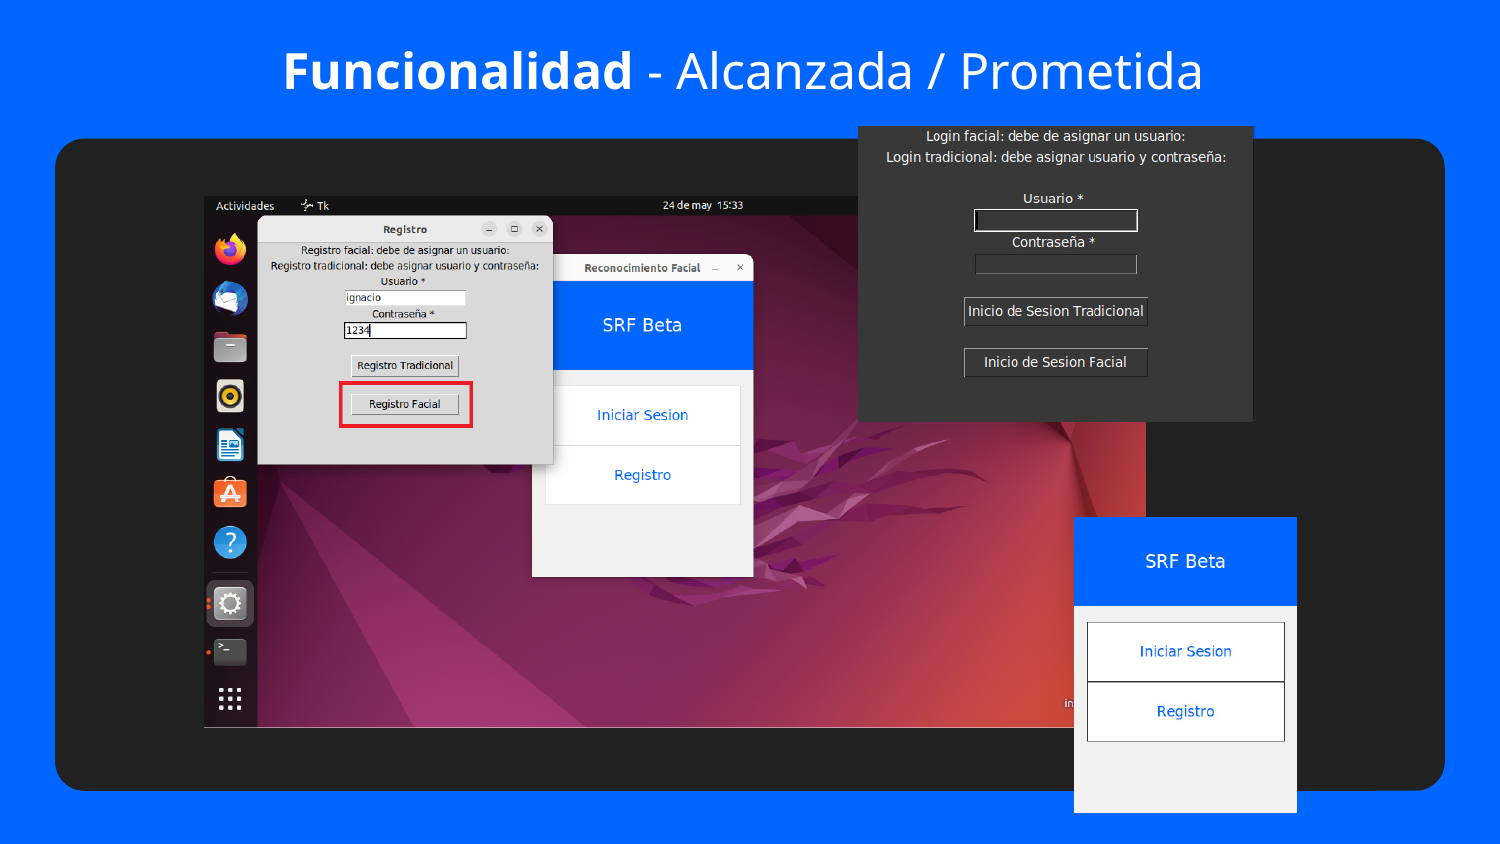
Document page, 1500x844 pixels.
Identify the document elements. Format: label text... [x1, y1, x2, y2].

text_box [1146, 138, 1445, 791]
picture [204, 126, 1297, 813]
text_box [55, 138, 1074, 791]
text_box Funcionalidad - Alcanzada / Prometida [0, 0, 1500, 139]
